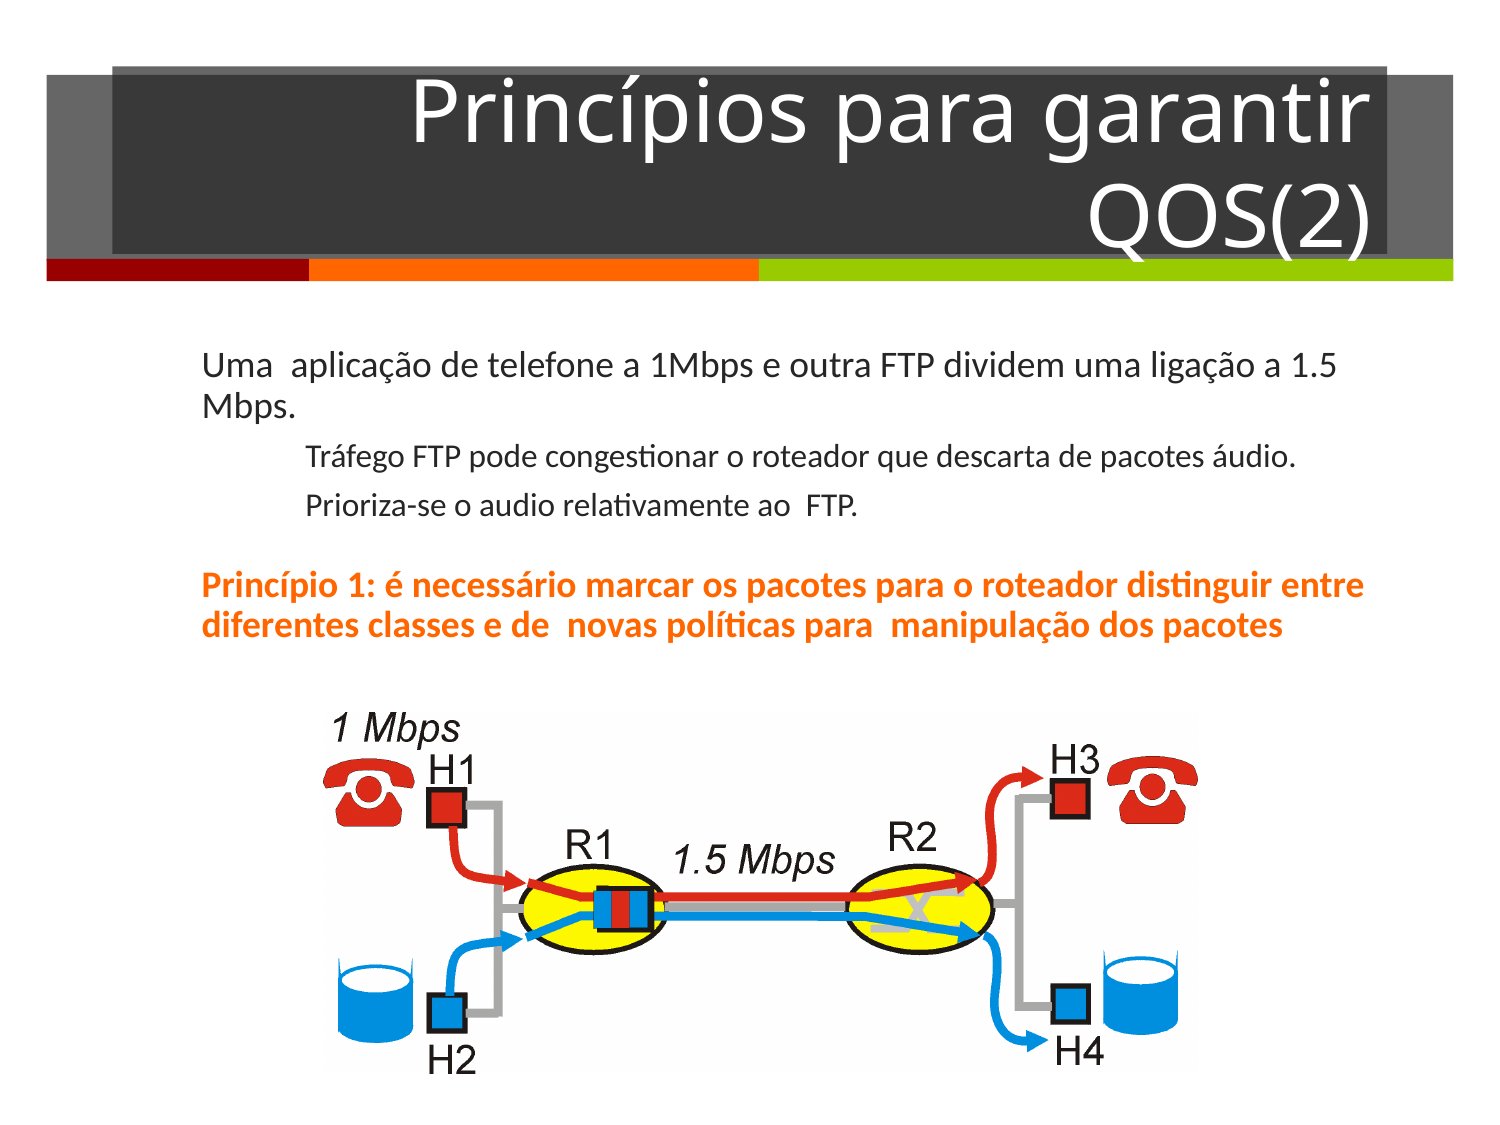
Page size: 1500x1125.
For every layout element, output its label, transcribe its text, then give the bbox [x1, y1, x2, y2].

list Uma aplicação de telefone a 1Mbps e outra FTP dividem uma ligação a 1.5 Mbps. Tráfego FTP pode congestionar o roteador que descarta de pacotes áudio. Prioriza-se o audio relativamente ao FTP. Princípio 1: é necessário marcar os pacotes para o roteador distinguir entre diferentes classes e de novas políticas para manipulação dos pacotes [112, 338, 1388, 609]
title Princípios para garantir QOS(2) [112, 66, 1388, 254]
picture [323, 712, 1198, 1074]
